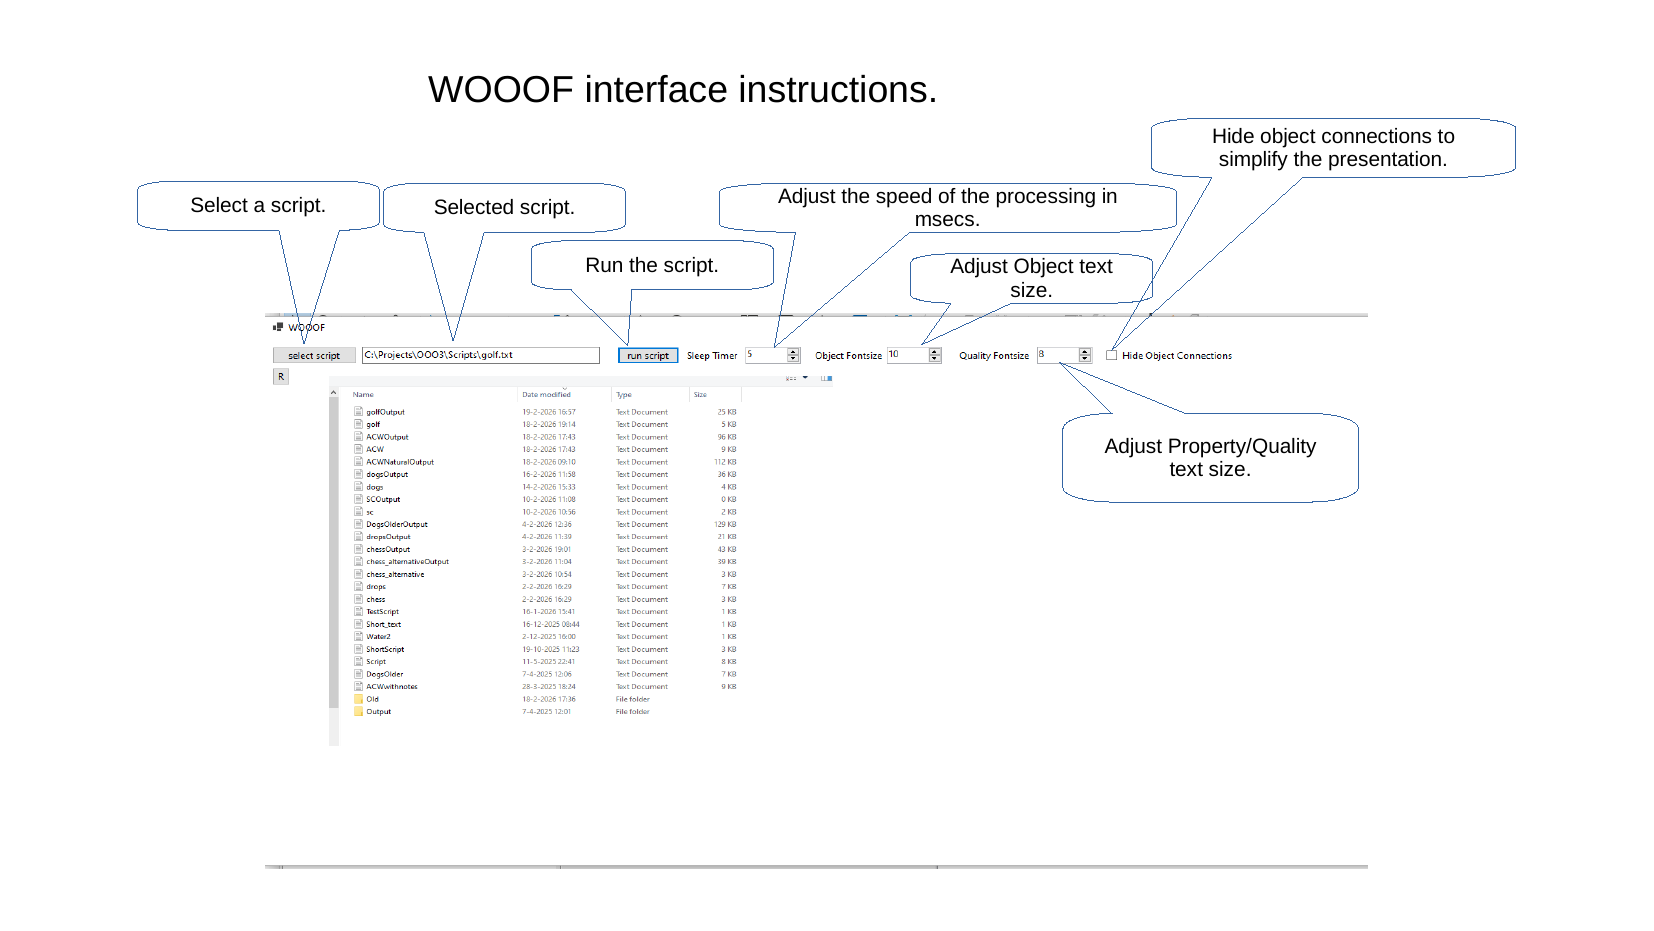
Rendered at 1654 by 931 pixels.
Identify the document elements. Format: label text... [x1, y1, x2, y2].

picture [265, 313, 1368, 869]
text_box Adjust the speed of the processing in msecs. [719, 183, 1177, 348]
text_box Run the script. [531, 240, 774, 346]
text_box Select a script. [137, 181, 380, 344]
text_box WOOOF interface instructions. [413, 61, 1241, 119]
text_box Selected script. [383, 183, 626, 341]
text_box Hide object connections to simplify the presentation. [1111, 118, 1516, 351]
text_box Adjust Property/Quality text size. [1059, 362, 1359, 503]
text_box Adjust Object text size. [910, 253, 1153, 345]
